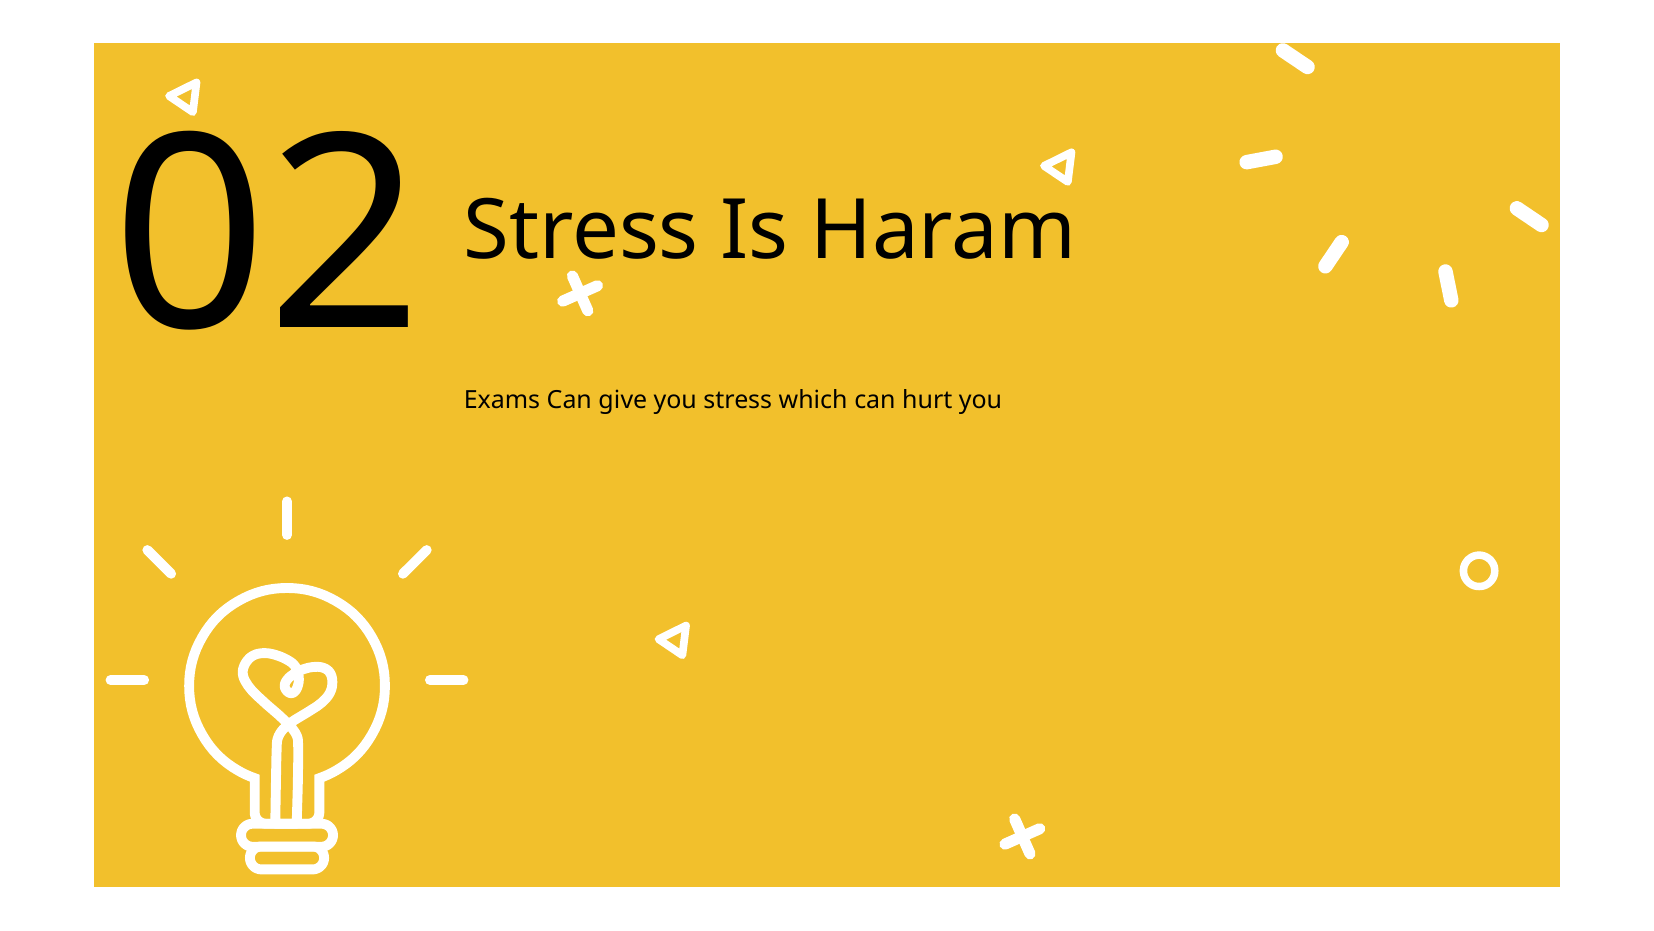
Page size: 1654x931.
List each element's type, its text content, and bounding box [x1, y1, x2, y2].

title 02 [112, 37, 532, 407]
title Stress Is Haram [532, 112, 1388, 340]
text_box Exams Can give you stress which can hurt you [463, 347, 1124, 451]
